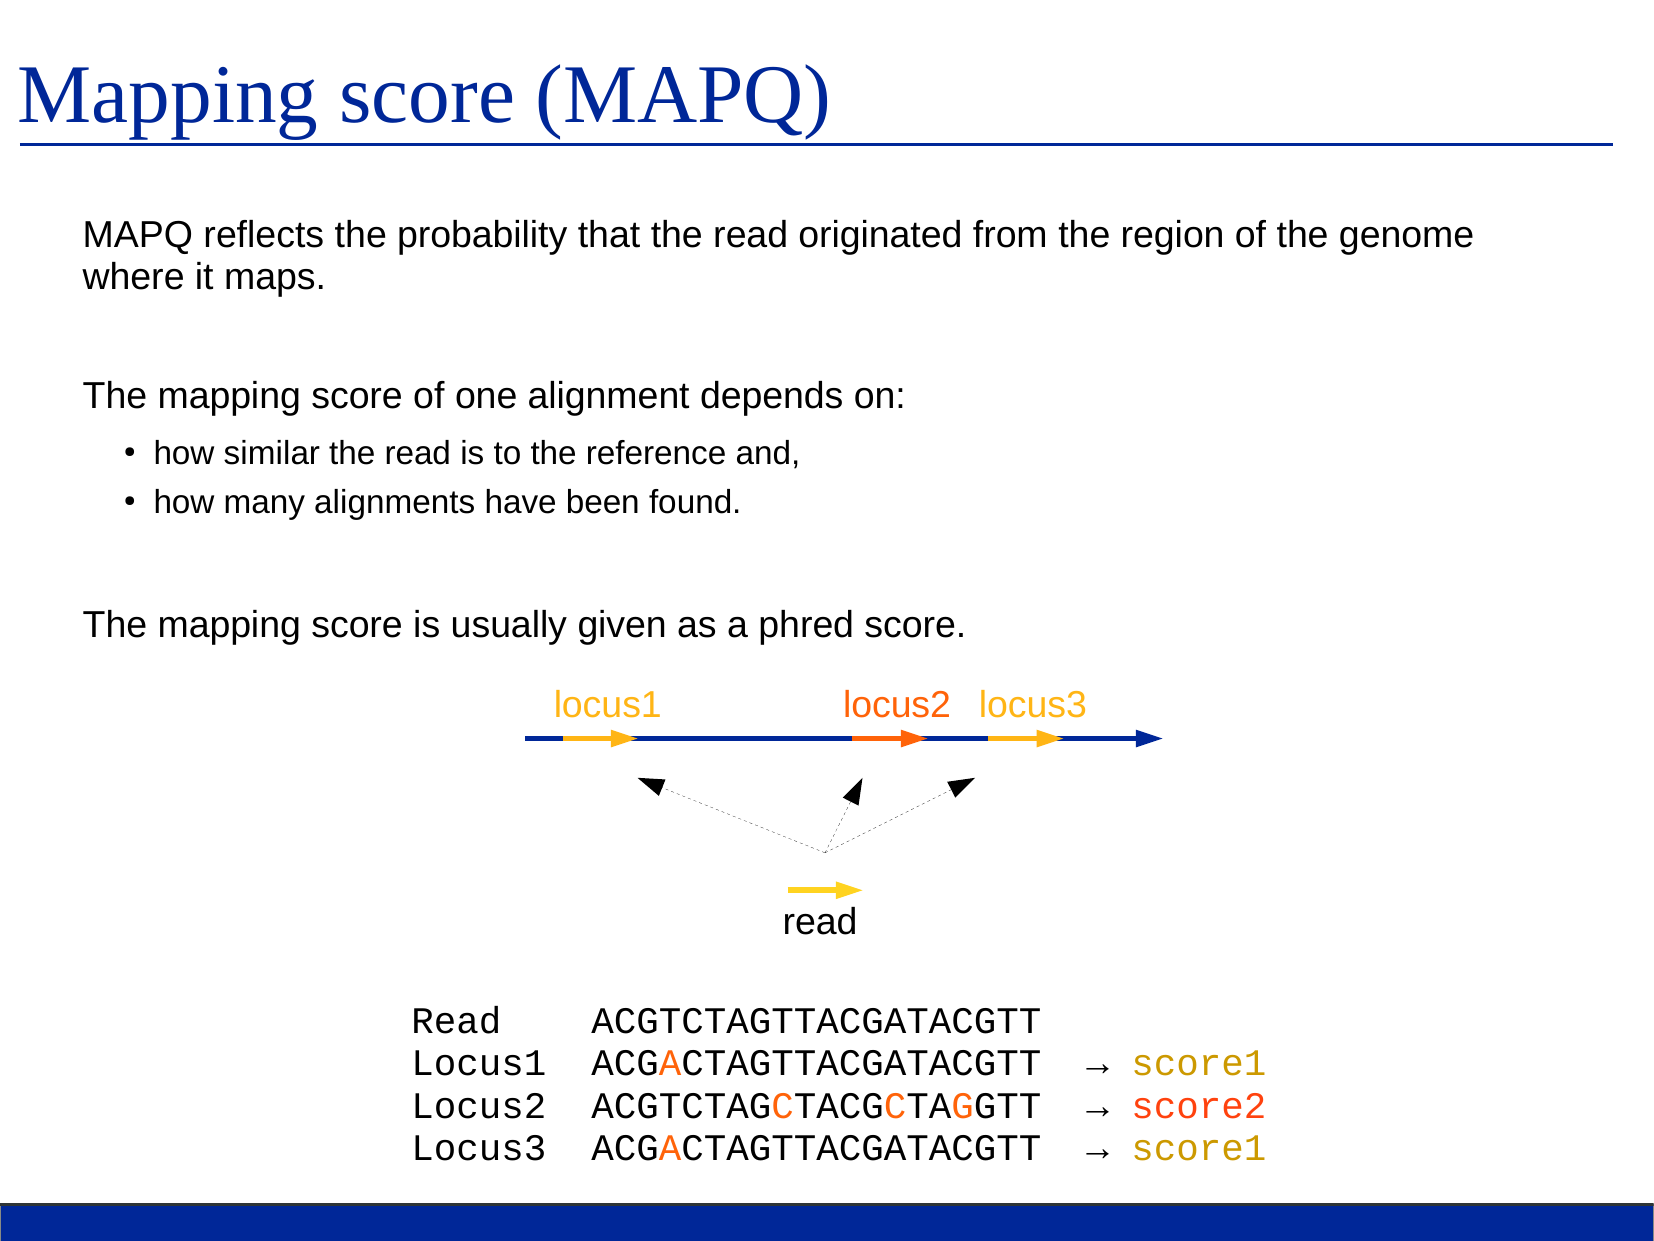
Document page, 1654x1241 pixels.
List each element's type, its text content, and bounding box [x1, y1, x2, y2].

text_box locus3 [967, 676, 1102, 734]
text_box locus2 [828, 676, 967, 734]
text_box Read ACGTCTAGTTACGATACGTT Locus1 ACGACTAGTTACGATACGTT → score1 Locus2 ACGTCTAGCTACGCTAGGTT → score2 Locus3 ACGACTAGTTACGATACGTT → score1 [396, 994, 1282, 1181]
text_box read [765, 890, 876, 954]
list MAPQ reflects the probability that the read originated from the region of the genome where it maps. The mapping score of one alignment depends on: how similar the read is to the reference and, how many alignments have been found. The mapping score is usually given as a phred score. [82, 213, 1571, 1032]
title Mapping score (MAPQ) [17, 0, 1589, 198]
text_box locus1 [538, 676, 677, 734]
